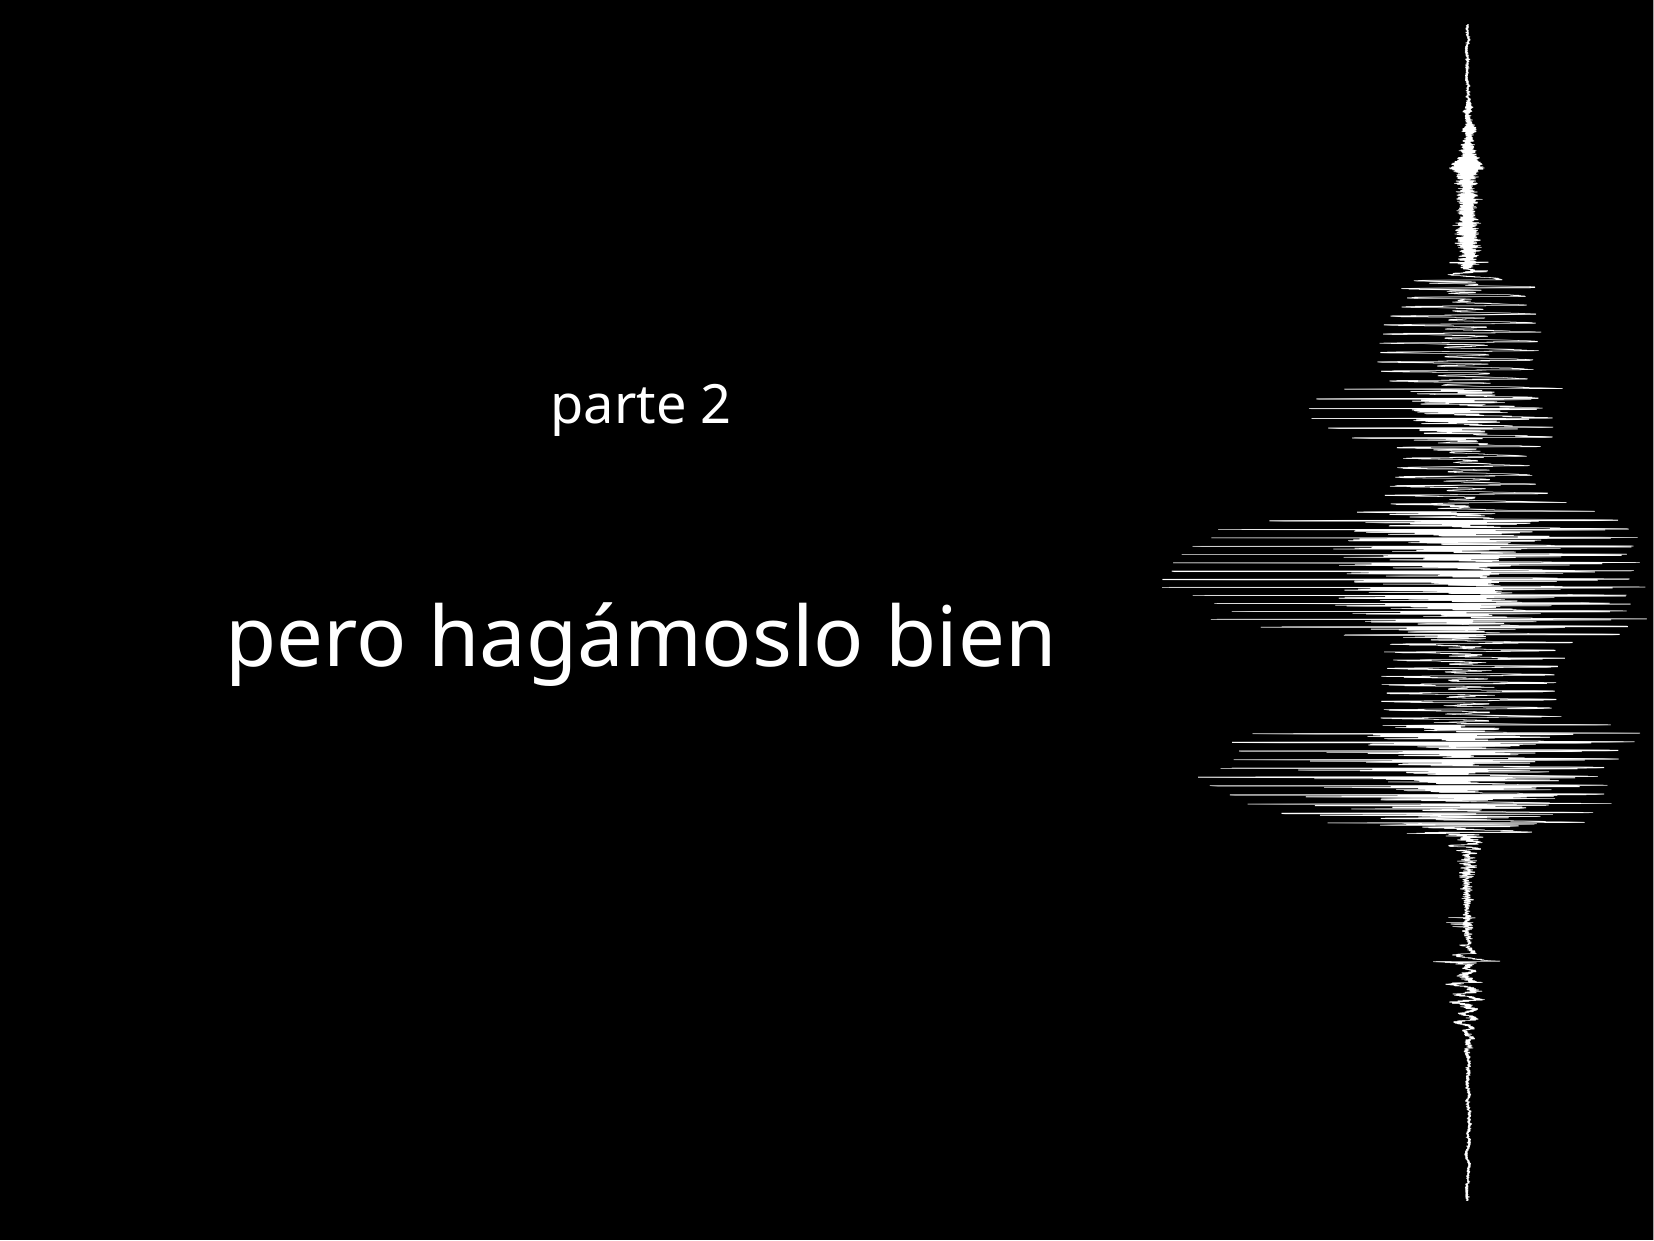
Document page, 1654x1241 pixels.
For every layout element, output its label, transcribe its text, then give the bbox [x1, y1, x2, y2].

picture [1162, 24, 1647, 1201]
list parte 2 pero hagámoslo bien [82, 118, 1201, 938]
